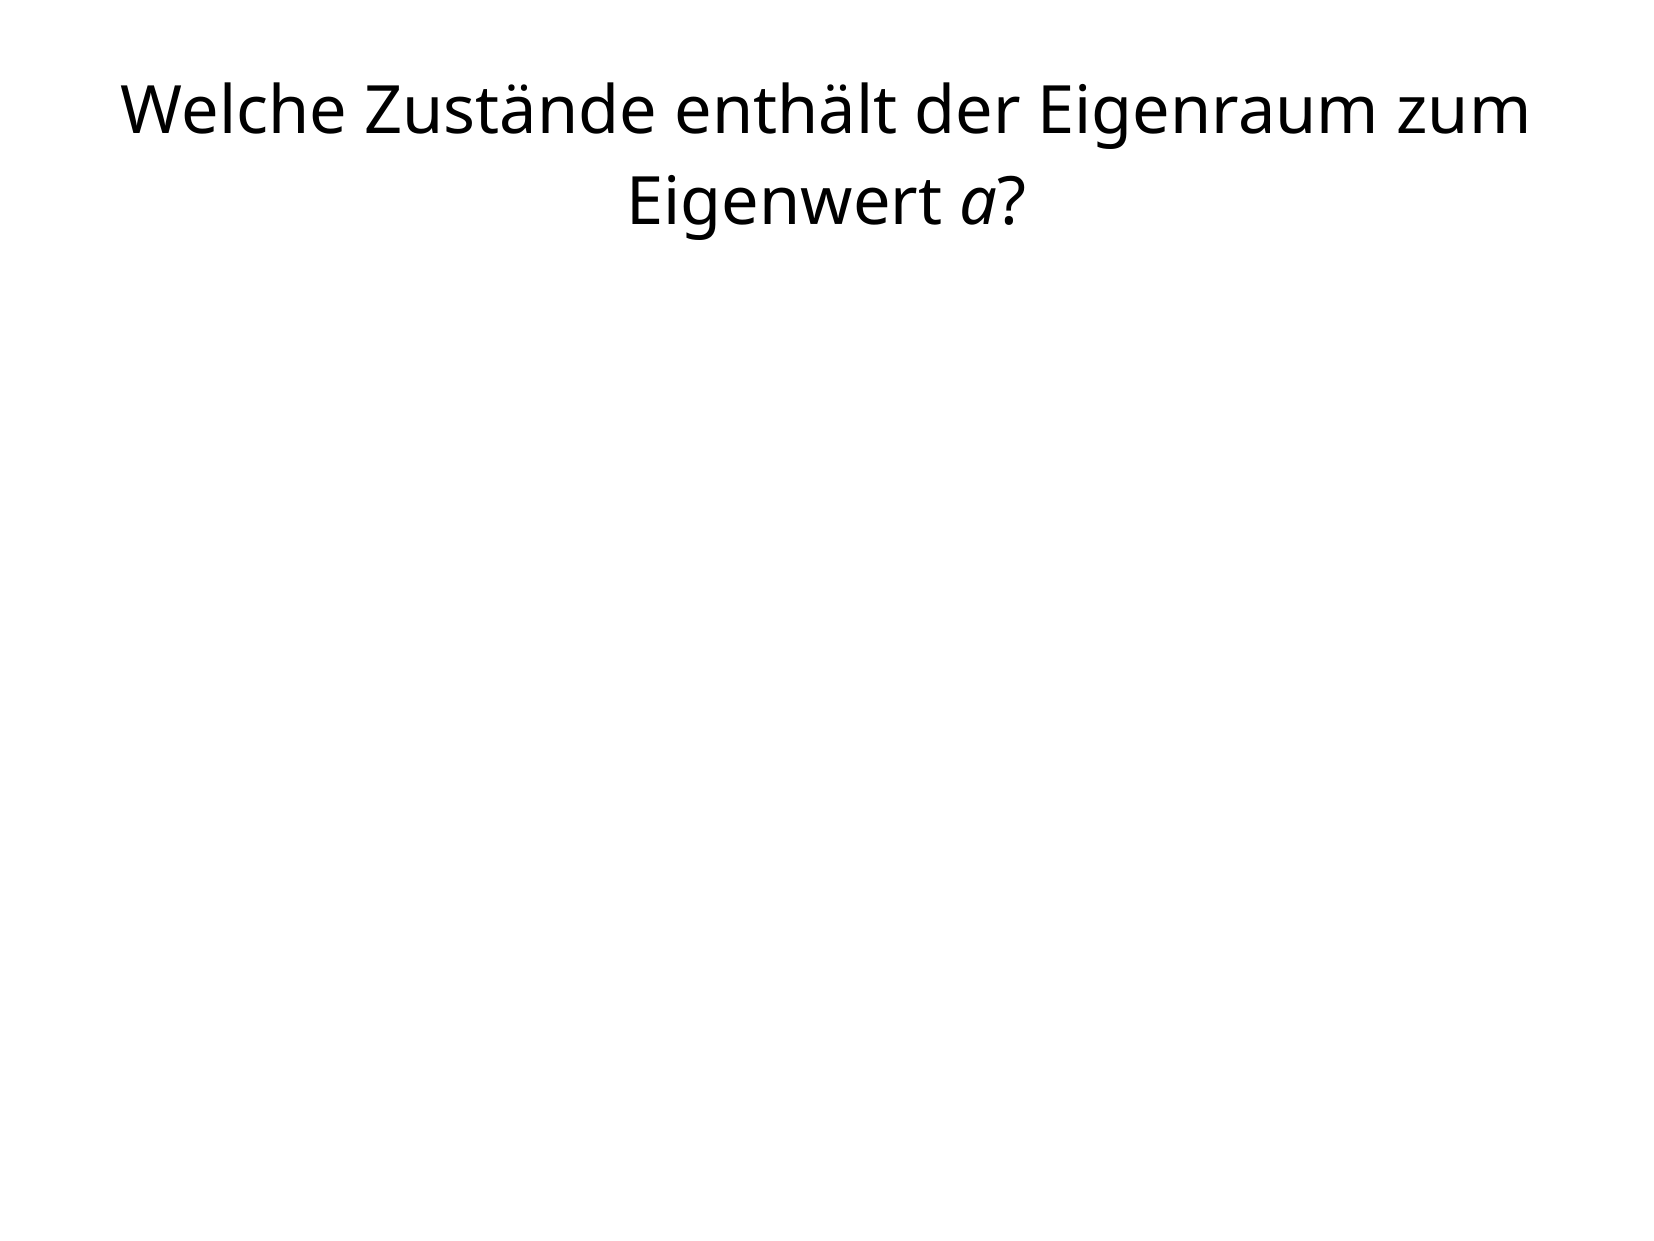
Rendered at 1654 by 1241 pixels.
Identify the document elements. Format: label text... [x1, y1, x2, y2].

title Welche Zustände enthält der Eigenraum zum Eigenwert a? [82, 49, 1571, 257]
